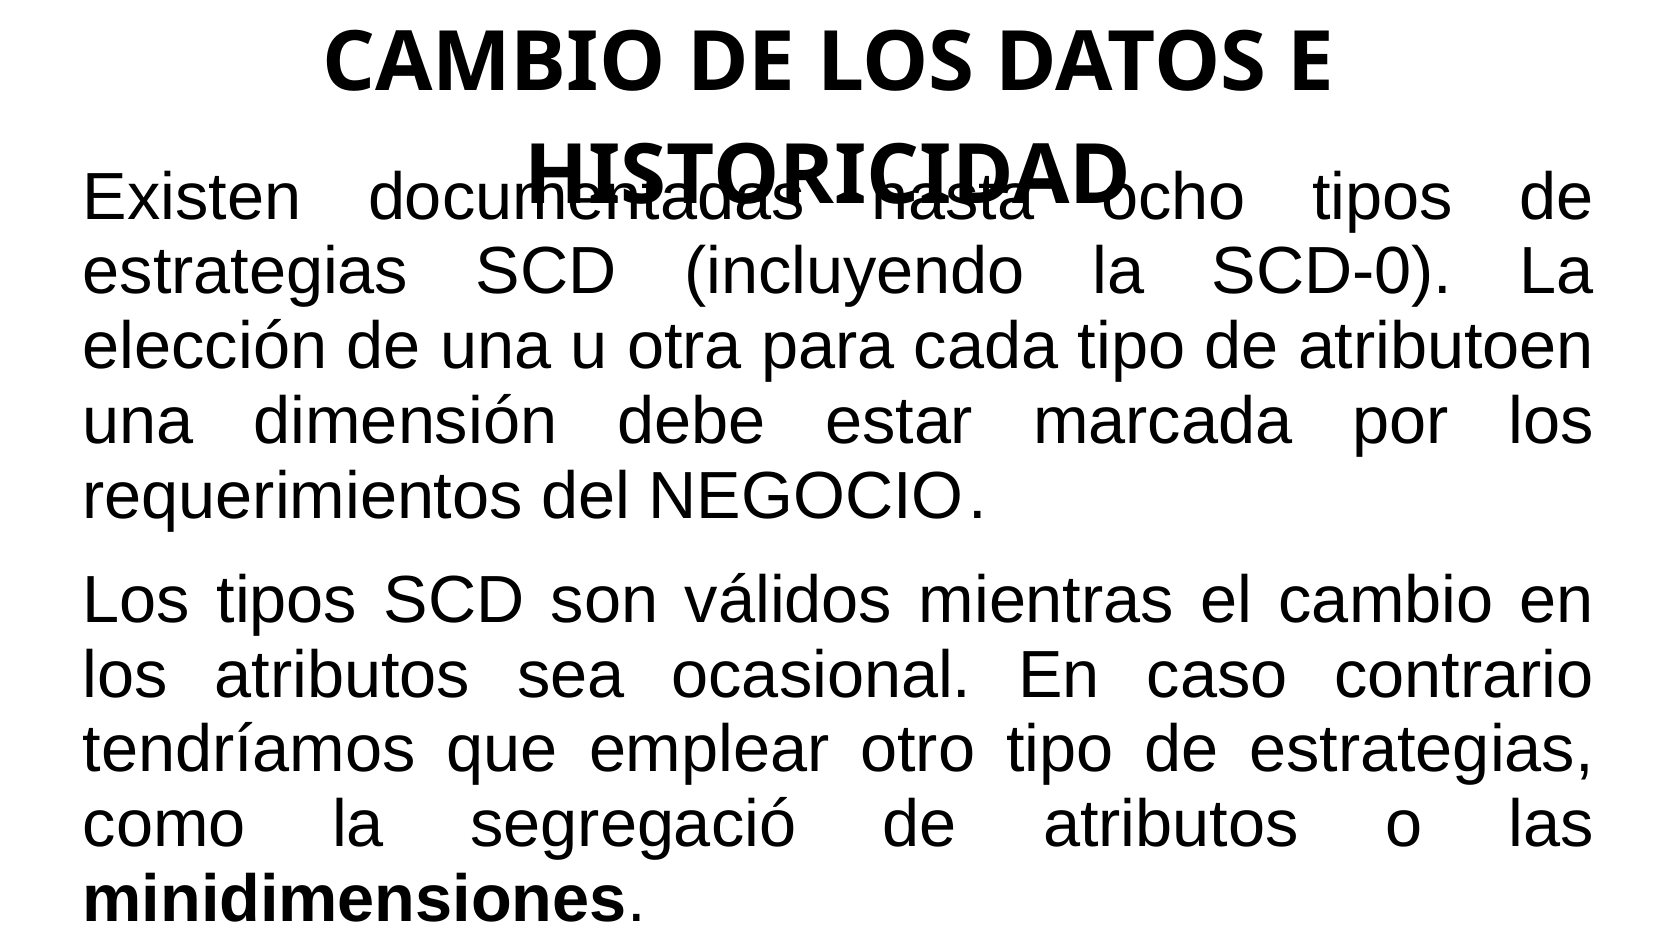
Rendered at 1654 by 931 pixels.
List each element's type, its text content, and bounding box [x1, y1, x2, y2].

list Existen documentadas hasta ocho tipos de estrategias SCD (incluyendo la SCD-0). La elección de una u otra para cada tipo de atributoen una dimensión debe estar marcada por los requerimientos del NEGOCIO . Los tipos SCD son válidos mientras el cambio en los atributos sea ocasional. En caso contrario tendríamos que emplear otro tipo de estrategias, como la segregació de atributos o las minidimensiones. [82, 215, 1595, 931]
title CAMBIO DE LOS DATOS E HISTORICIDAD [10, 14, 1647, 215]
